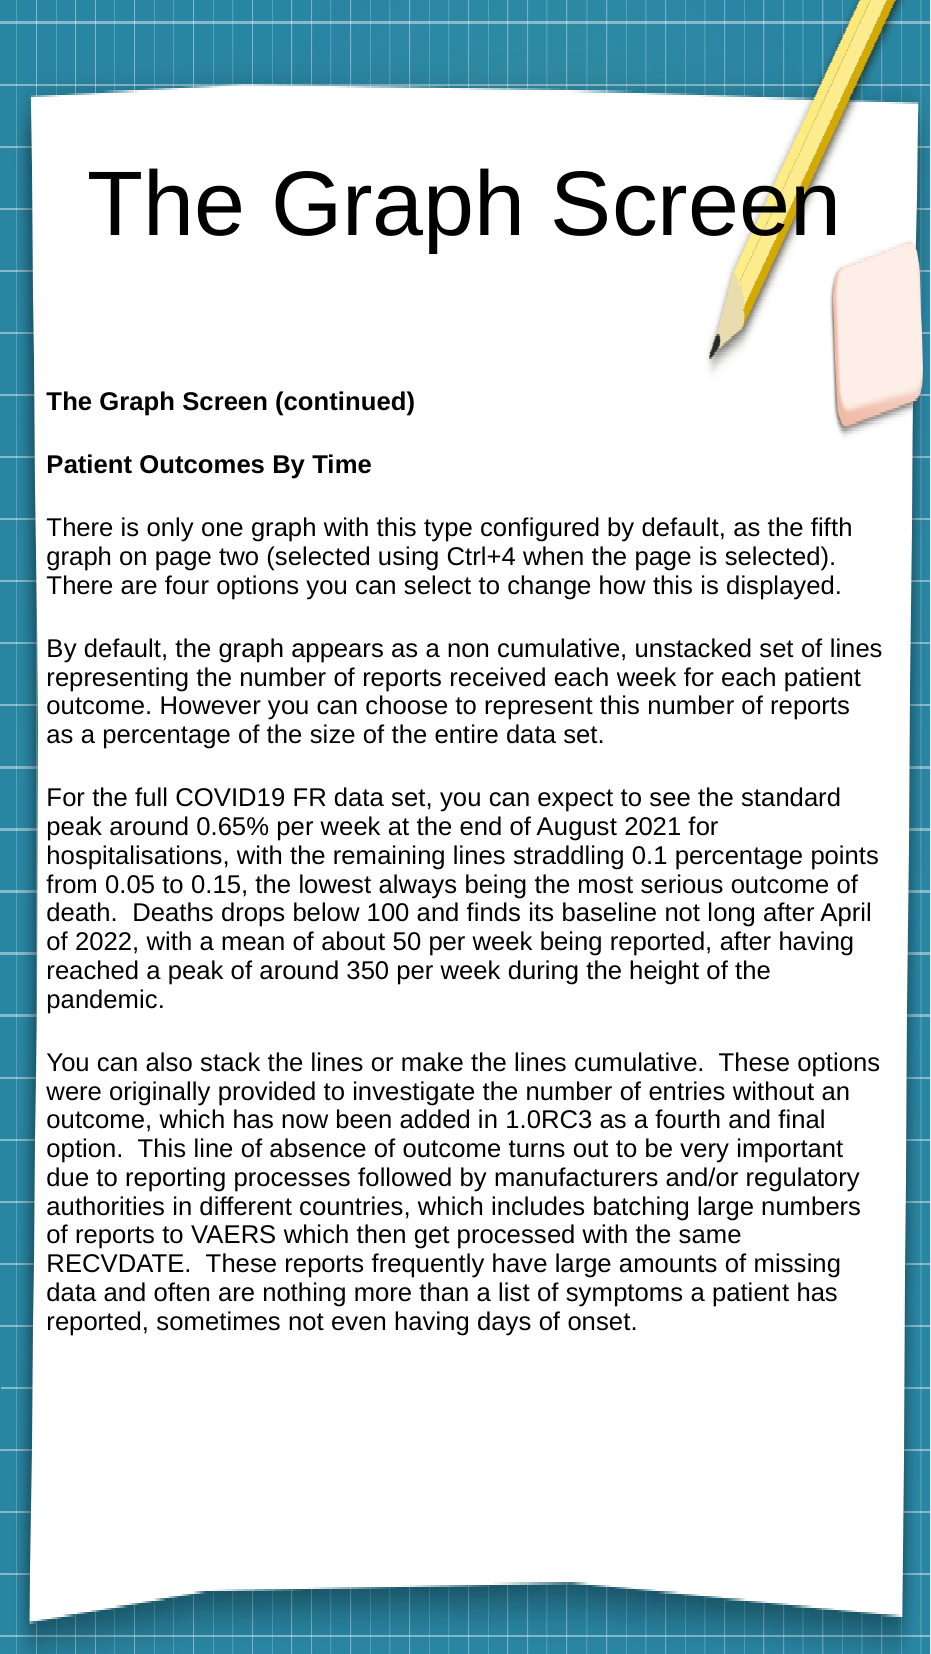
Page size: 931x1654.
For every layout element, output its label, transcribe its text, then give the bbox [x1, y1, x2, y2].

list The Graph Screen (continued) Patient Outcomes By Time There is only one graph with this type configured by default, as the fifth graph on page two (selected using Ctrl+4 when the page is selected). There are four options you can select to change how this is displayed. By default, the graph appears as a non cumulative, unstacked set of lines representing the number of reports received each week for each patient outcome. However you can choose to represent this number of reports as a percentage of the size of the entire data set. For the full COVID19 FR data set, you can expect to see the standard peak around 0.65% per week at the end of August 2021 for hospitalisations, with the remaining lines straddling 0.1 percentage points from 0.05 to 0.15, the lowest always being the most serious outcome of death. Deaths drops below 100 and finds its baseline not long after April of 2022, with a mean of about 50 per week being reported, after having reached a peak of around 350 per week during the height of the pandemic. You can also stack the lines or make the lines cumulative. These options were originally provided to investigate the number of entries without an outcome, which has now been added in 1.0RC3 as a fourth and final option. This line of absence of outcome turns out to be very important due to reporting processes followed by manufacturers and/or regulatory authorities in different countries, which includes batching large numbers of reports to VAERS which then get processed with the same RECVDATE. These reports frequently have large amounts of missing data and often are nothing more than a list of symptoms a patient has reported, sometimes not even having days of onset. [46, 386, 884, 1346]
picture [0, 0, 931, 1654]
title The Graph Screen [46, 65, 884, 342]
